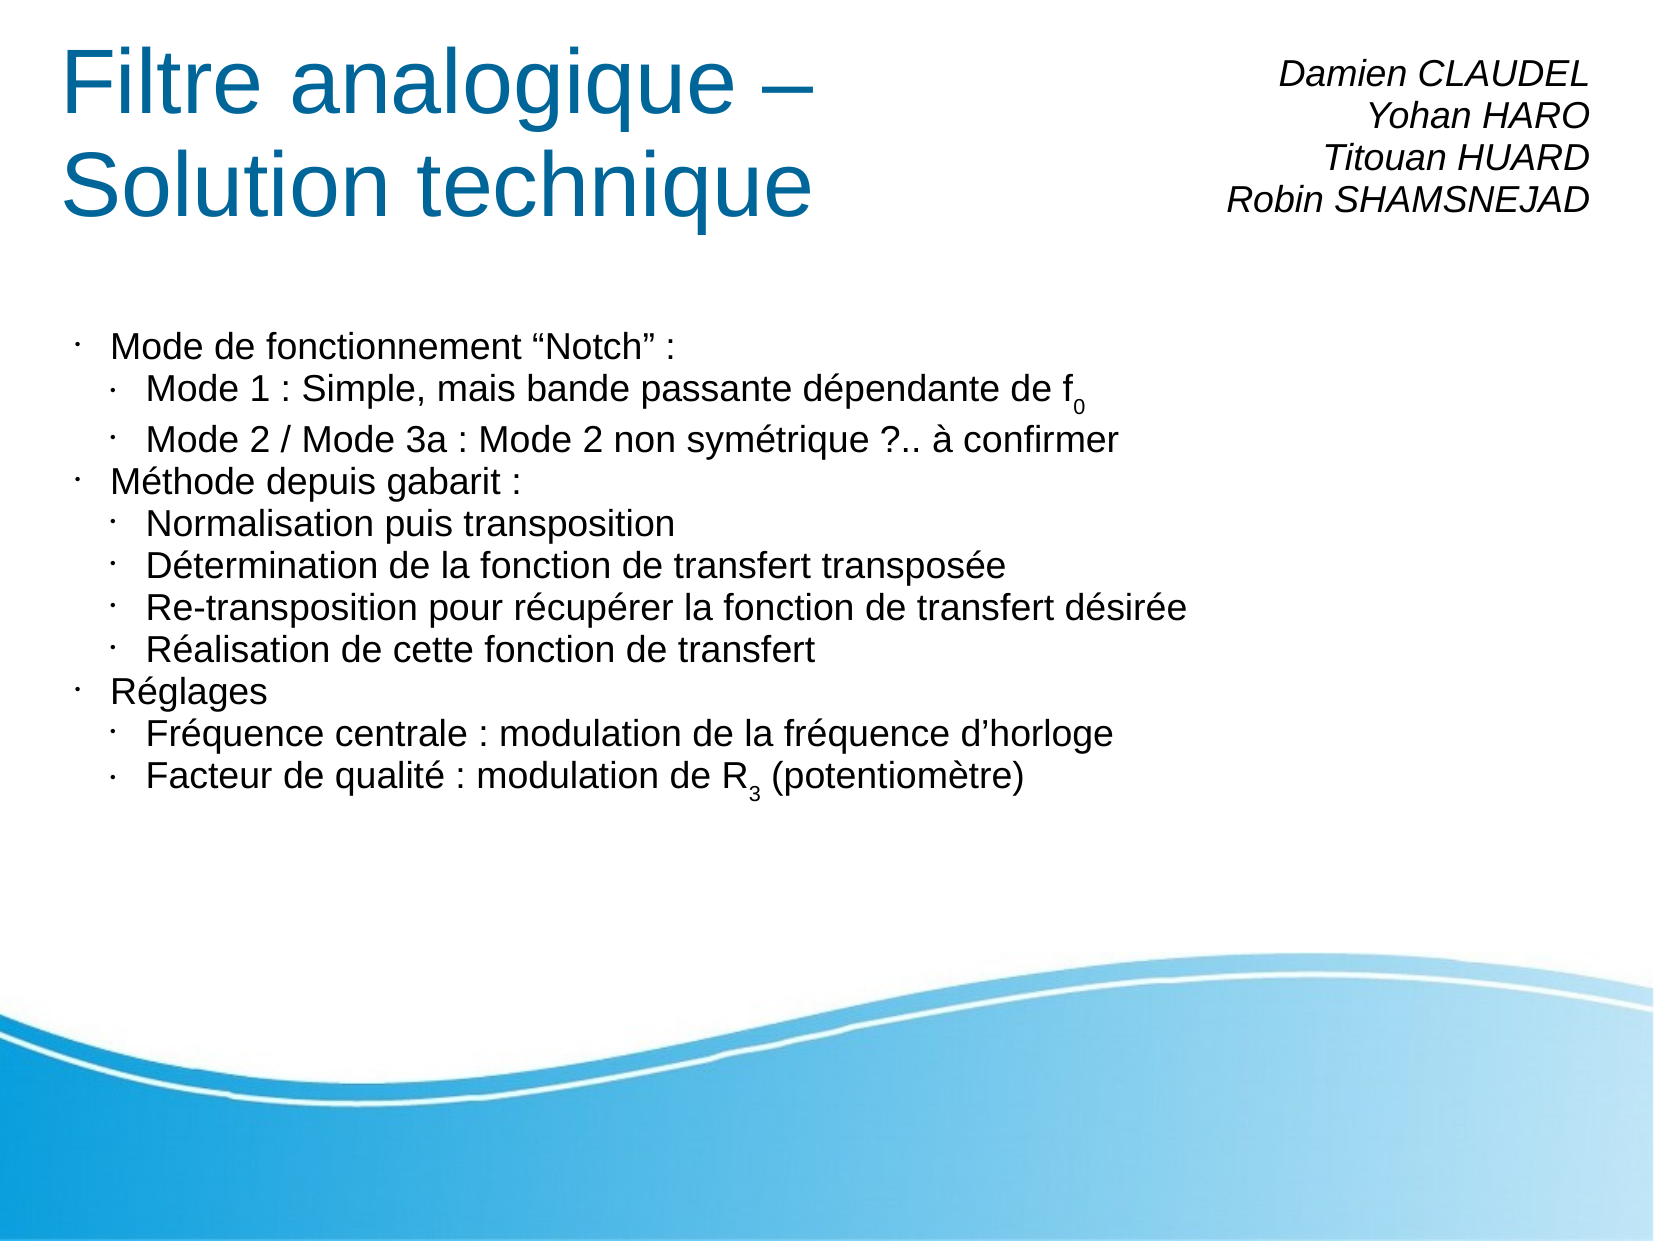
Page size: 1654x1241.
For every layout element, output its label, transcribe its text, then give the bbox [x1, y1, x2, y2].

title Filtre analogique – Solution technique [60, 30, 916, 238]
text_box Mode de fonctionnement “Notch” : Mode 1 : Simple, mais bande passante dépendante de f0 Mode 2 / Mode 3a : Mode 2 non symétrique ?.. à confirmer Méthode depuis gabarit : Normalisation puis transposition Détermination de la fonction de transfert transposée Re-transposition pour récupérer la fonction de transfert désirée Réalisation de cette fonction de transfert Réglages Fréquence centrale : modulation de la fréquence d’horloge Facteur de qualité : modulation de R3 (potentiomètre) [60, 318, 1621, 814]
text_box Damien CLAUDEL Yohan HARO Titouan HUARD Robin SHAMSNEJAD [1065, 45, 1606, 228]
picture [0, 952, 1654, 1241]
